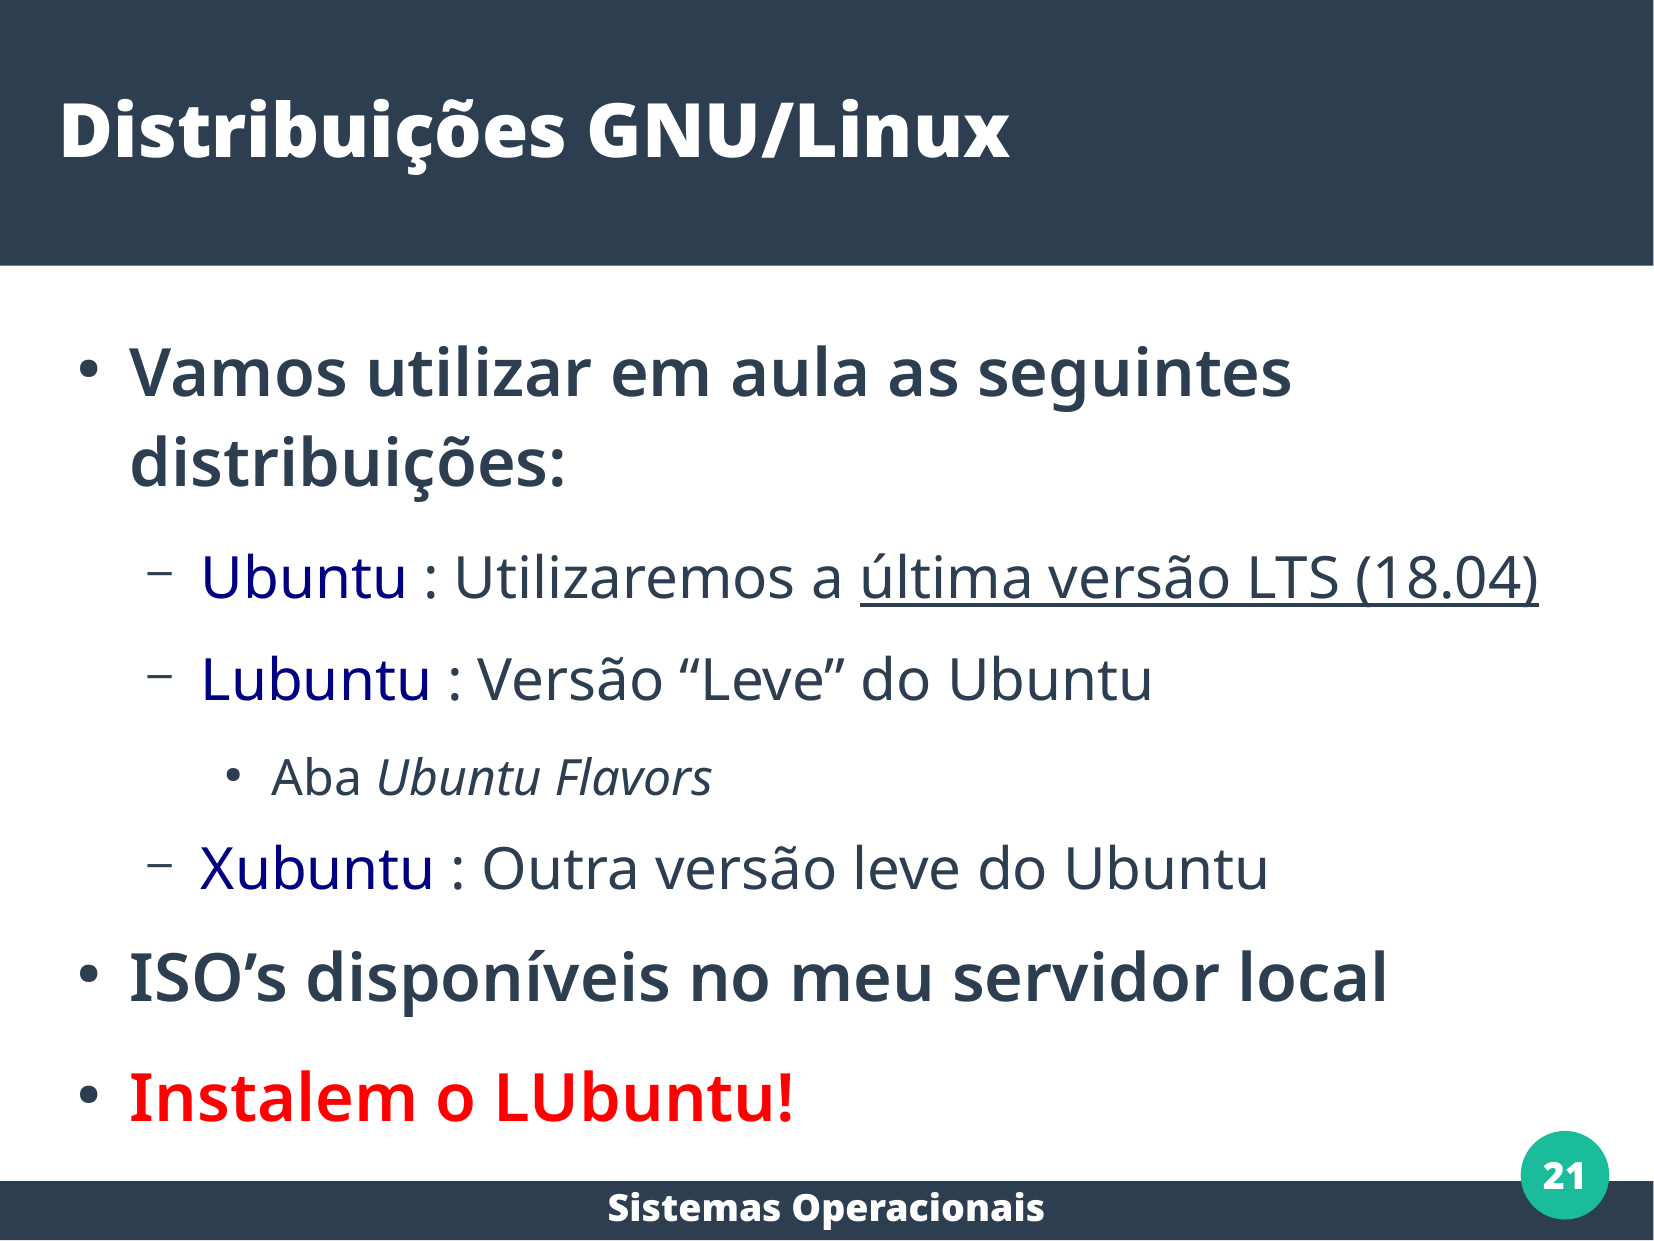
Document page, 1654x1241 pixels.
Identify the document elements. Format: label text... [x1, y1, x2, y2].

title Distribuições GNU/Linux [59, 49, 1595, 207]
list Vamos utilizar em aula as seguintes distribuições: Ubuntu : Utilizaremos a última versão LTS (18.04) Lubuntu : Versão “Leve” do Ubuntu Aba Ubuntu Flavors Xubuntu : Outra versão leve do Ubuntu ISO’s disponíveis no meu servidor local Instalem o LUbuntu! [59, 324, 1595, 1152]
